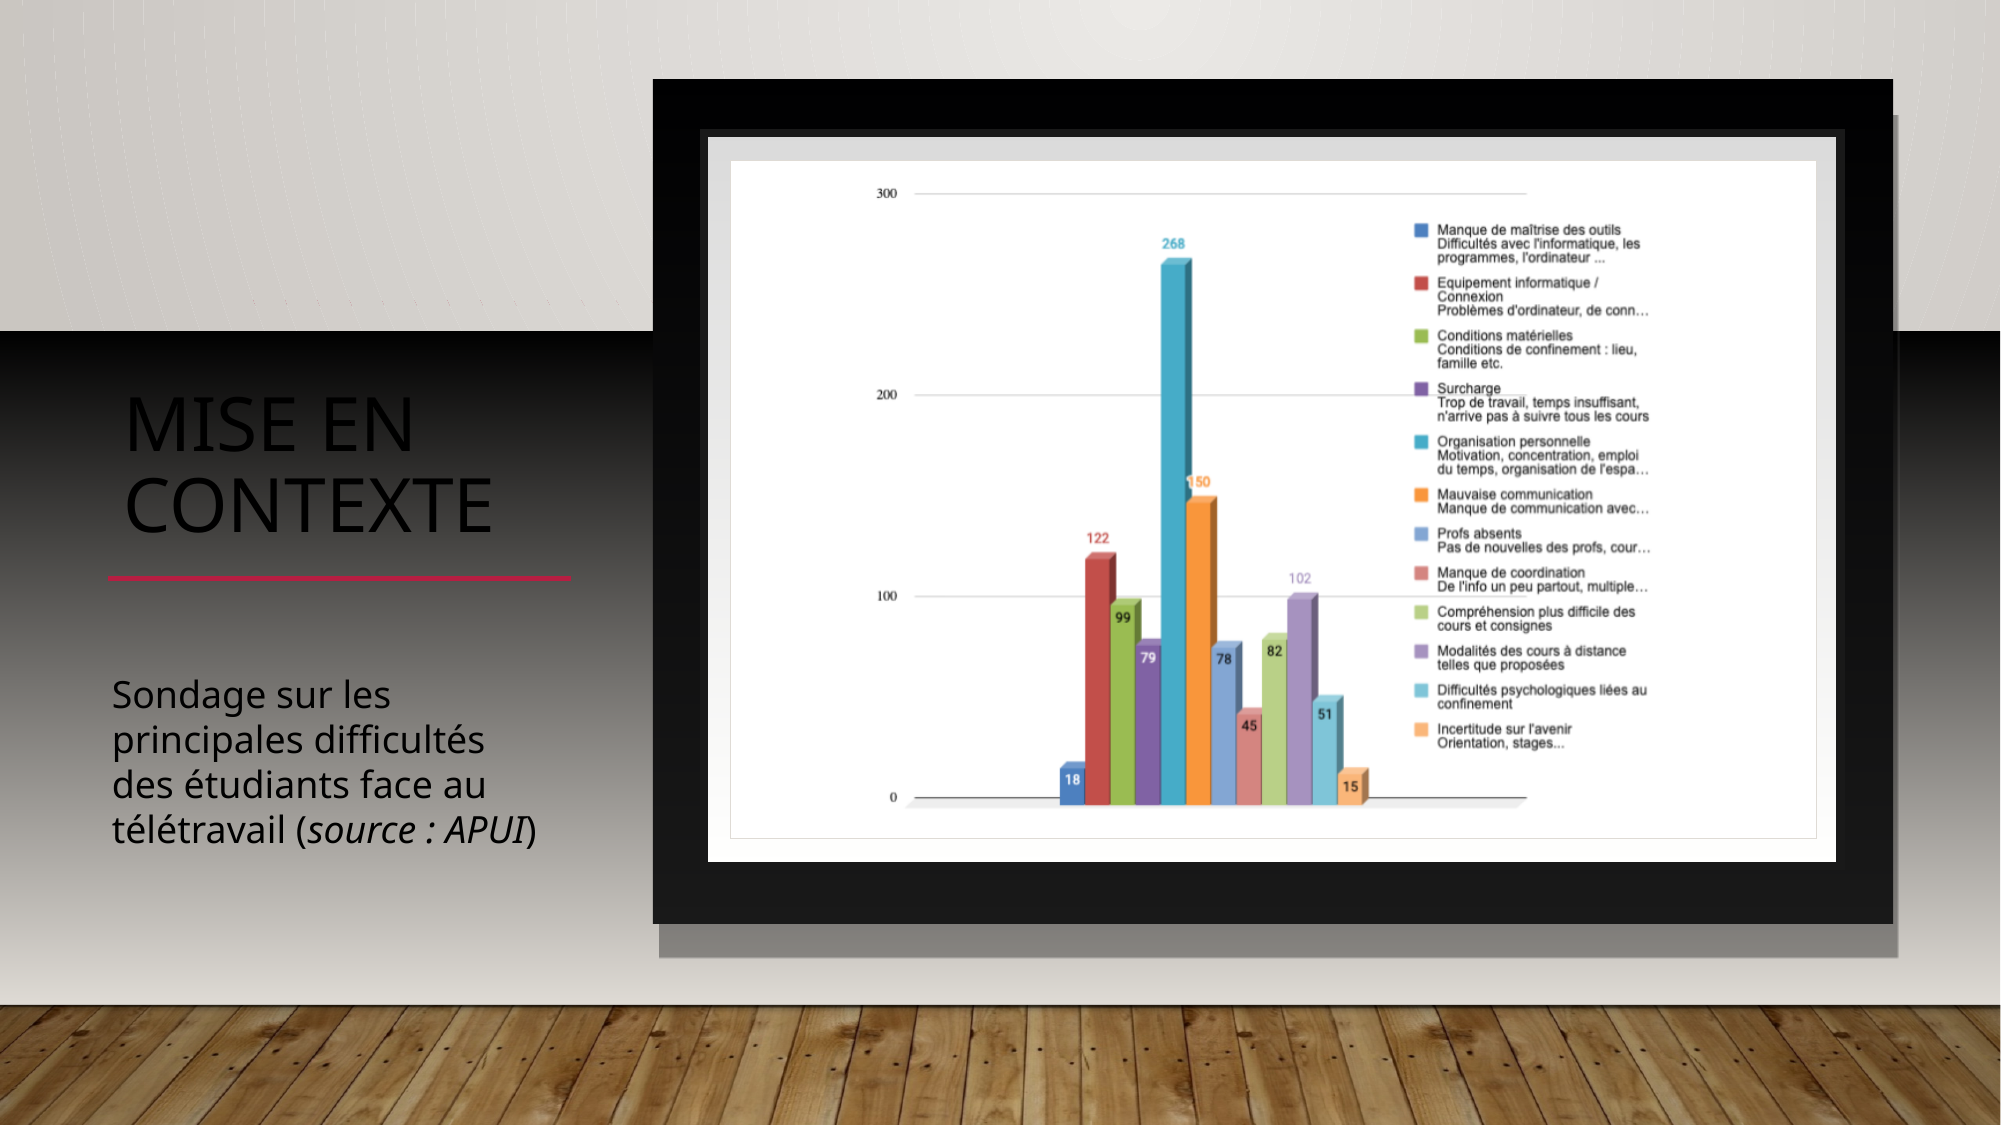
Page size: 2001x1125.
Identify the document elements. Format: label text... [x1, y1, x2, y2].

text_box [0, 0, 2000, 1005]
picture [874, 183, 1672, 818]
picture [0, 1005, 2000, 1125]
text_box Sondage sur les principales difficultés des étudiants face au télétravail (source : APUI) [96, 663, 572, 816]
title Mise en contexte [108, 241, 572, 549]
